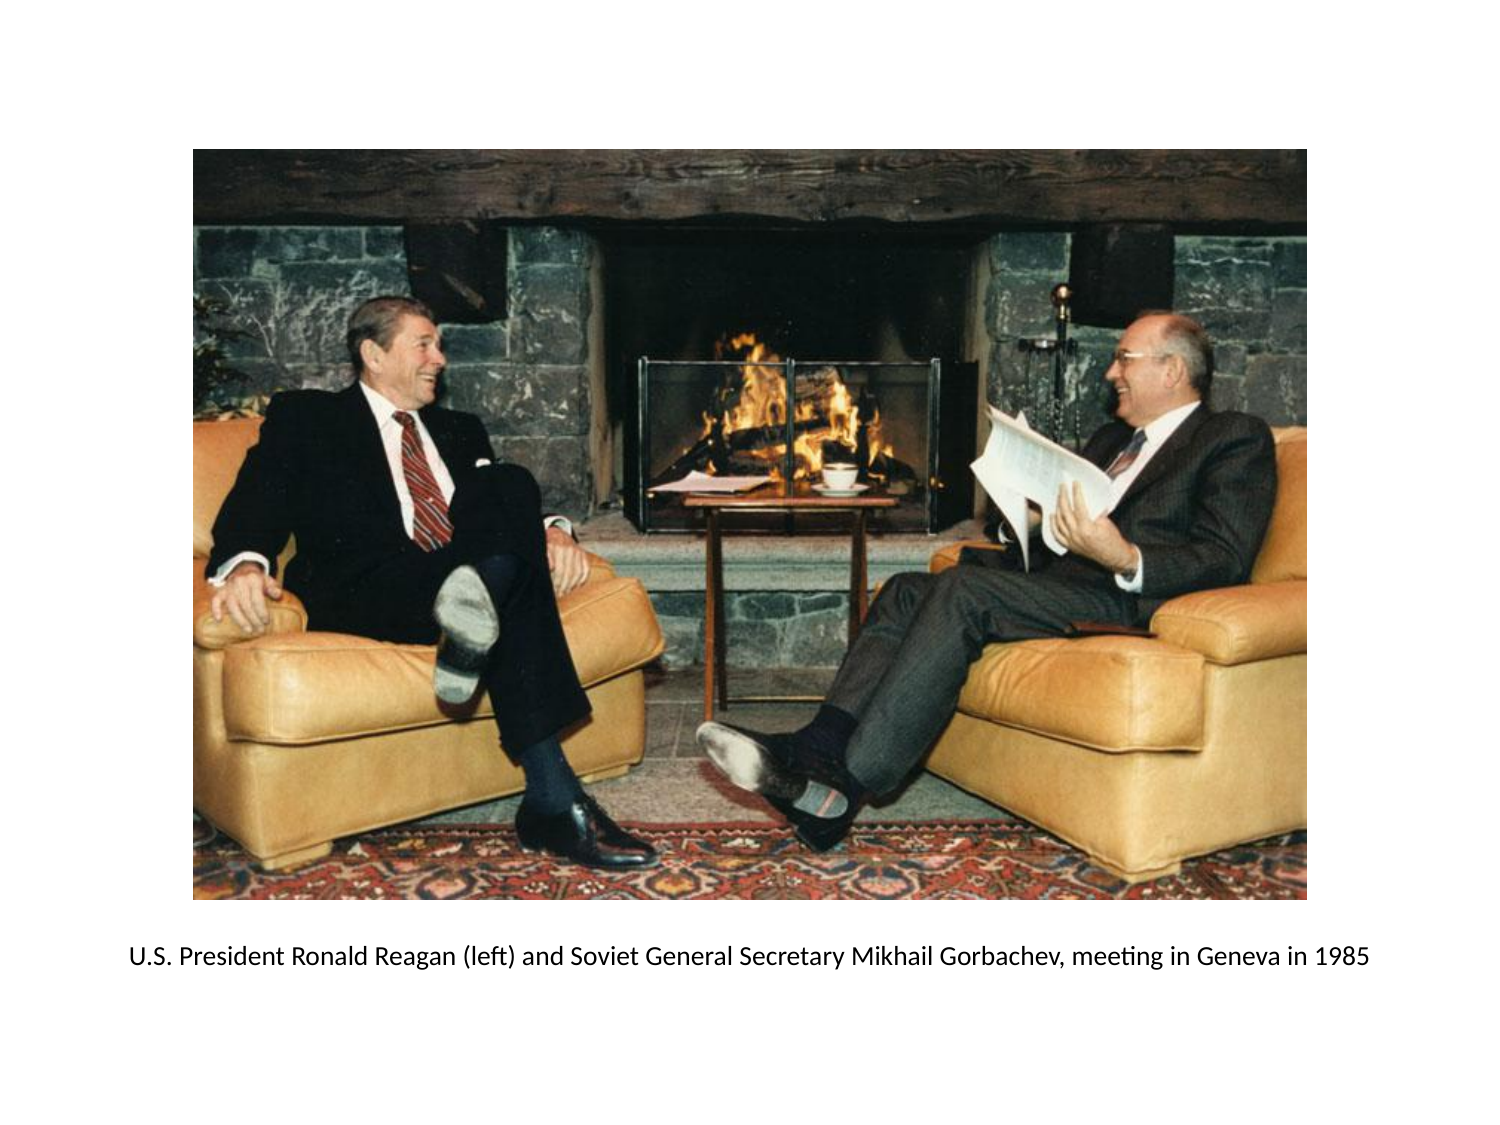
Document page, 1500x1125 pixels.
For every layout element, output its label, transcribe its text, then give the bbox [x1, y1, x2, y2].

picture [193, 149, 1307, 900]
text_box U.S. President Ronald Reagan (left) and Soviet General Secretary Mikhail Gorbachev, meeting in Geneva in 1985 [114, 930, 1386, 978]
